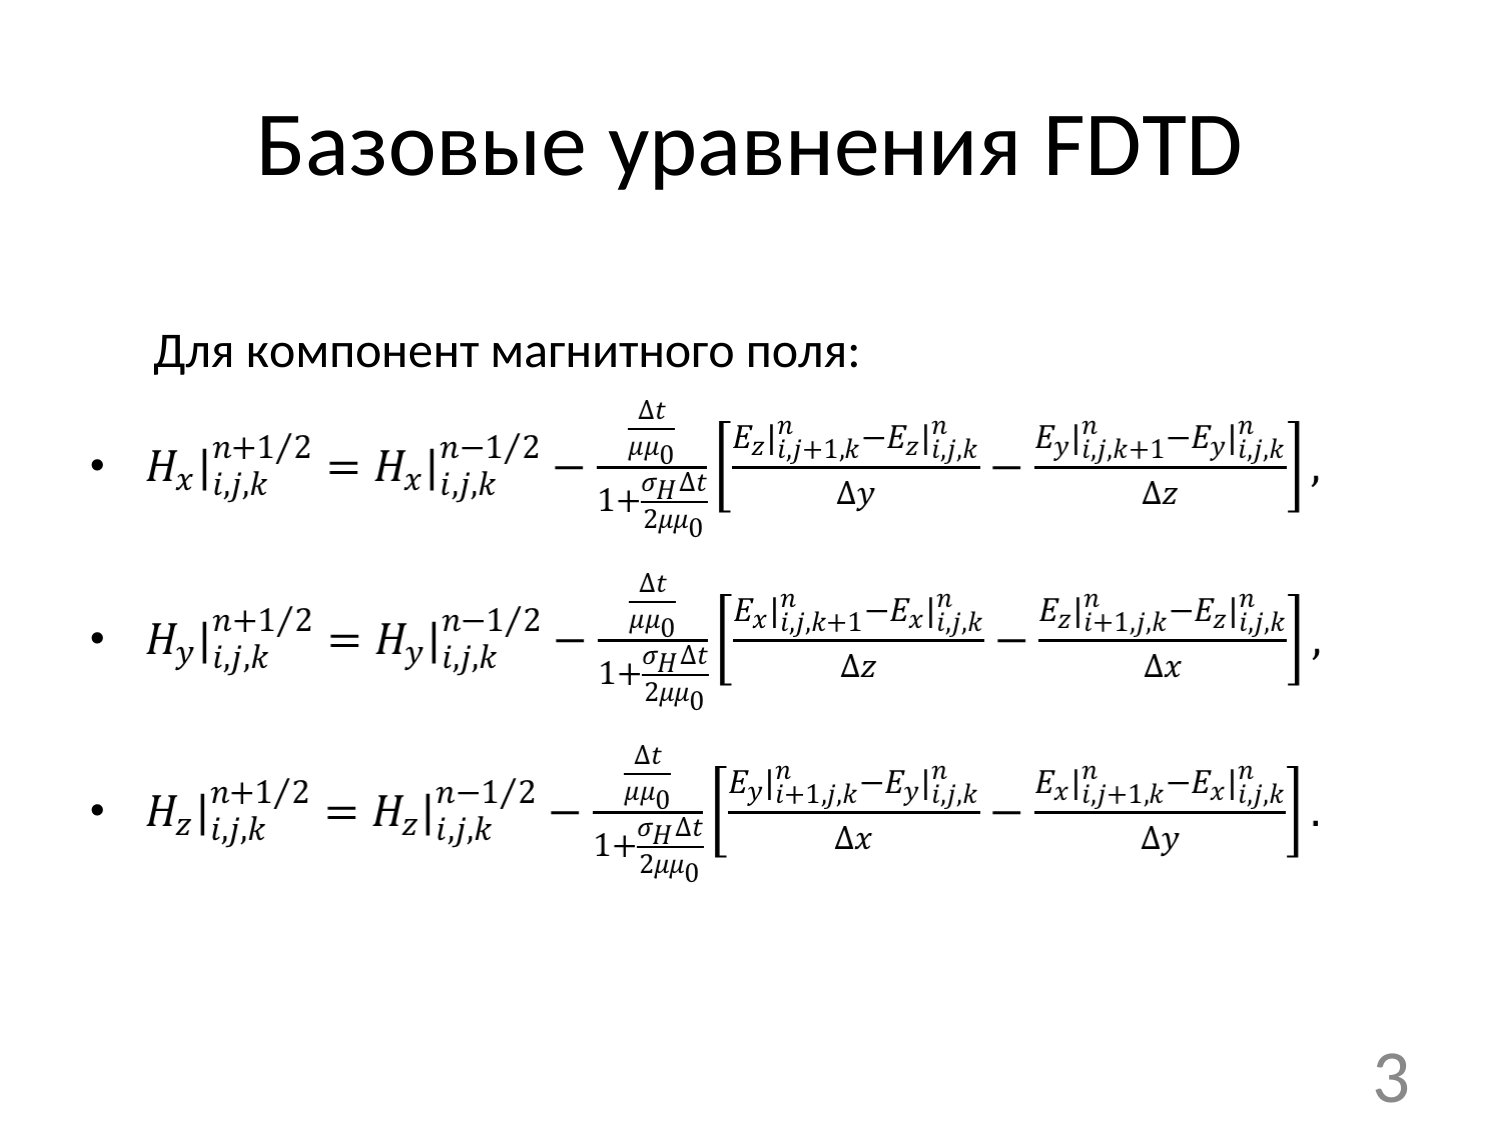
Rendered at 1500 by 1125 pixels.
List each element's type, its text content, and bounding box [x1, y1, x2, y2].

text_box <номер> [1074, 1042, 1426, 1103]
text_box Для компонент магнитного поля: [138, 309, 877, 385]
title Базовые уравнения FDTD [75, 45, 1426, 233]
picture [73, 384, 1427, 1007]
